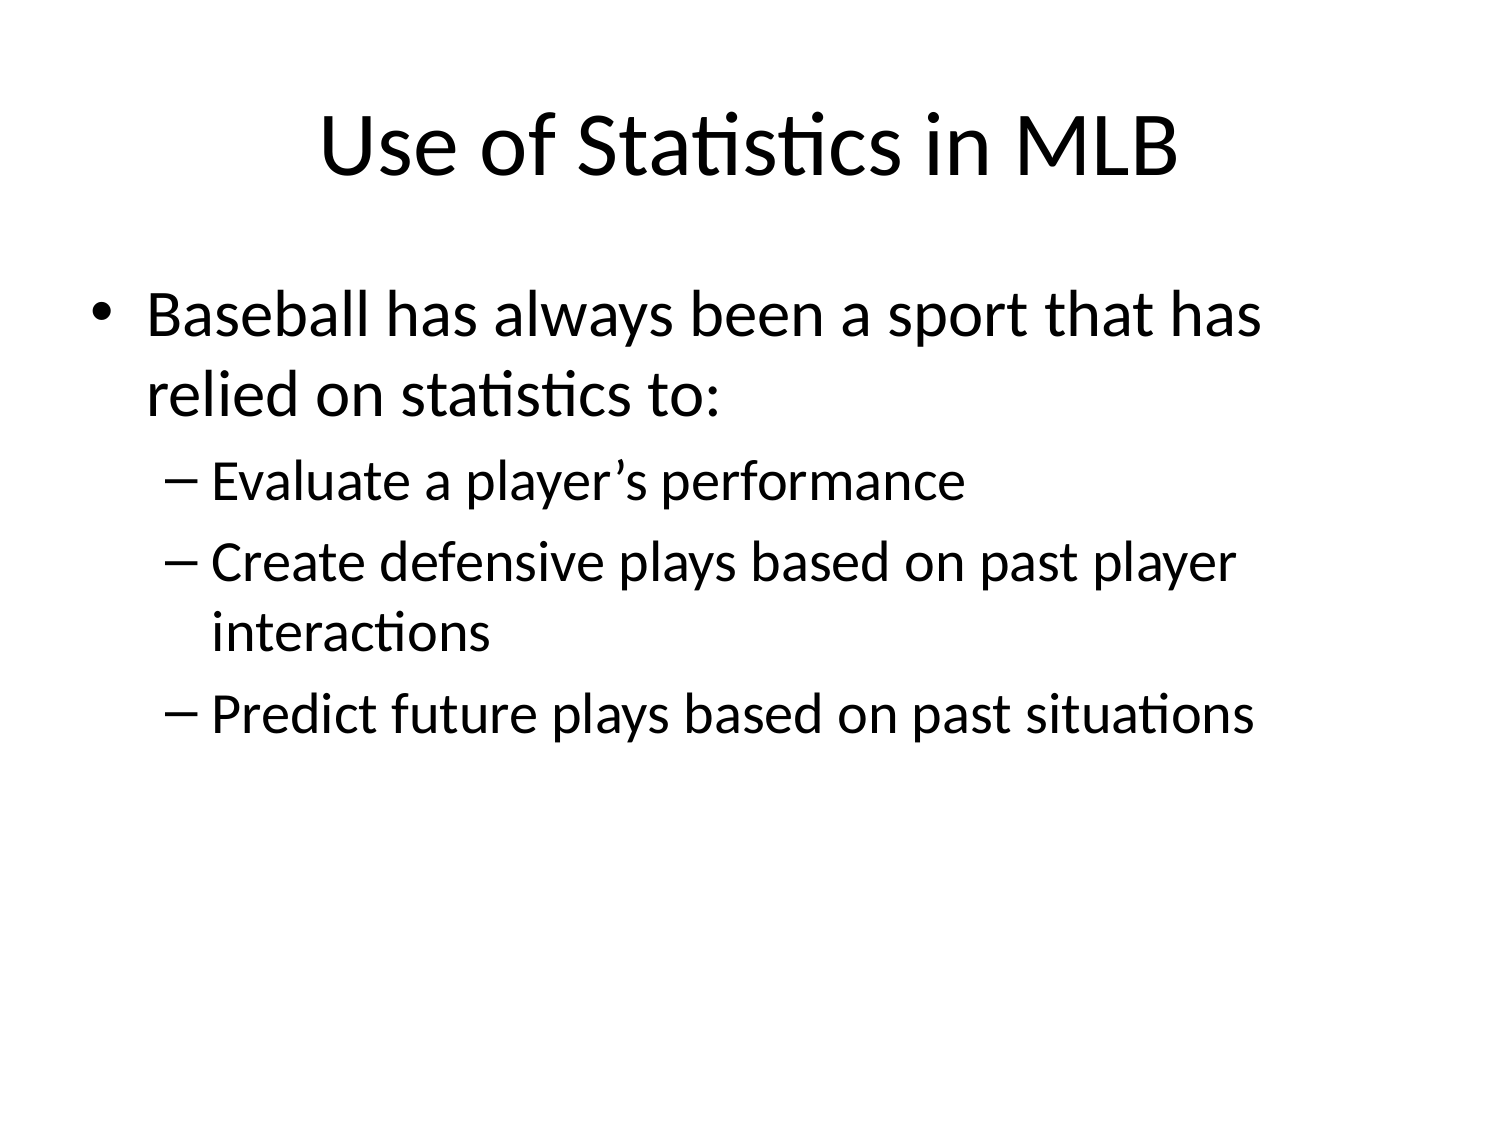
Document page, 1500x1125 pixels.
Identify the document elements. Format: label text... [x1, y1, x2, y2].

title Use of Statistics in MLB [75, 45, 1425, 233]
list Baseball has always been a sport that has relied on statistics to: Evaluate a player’s performance Create defensive plays based on past player interactions Predict future plays based on past situations [75, 262, 1425, 1005]
